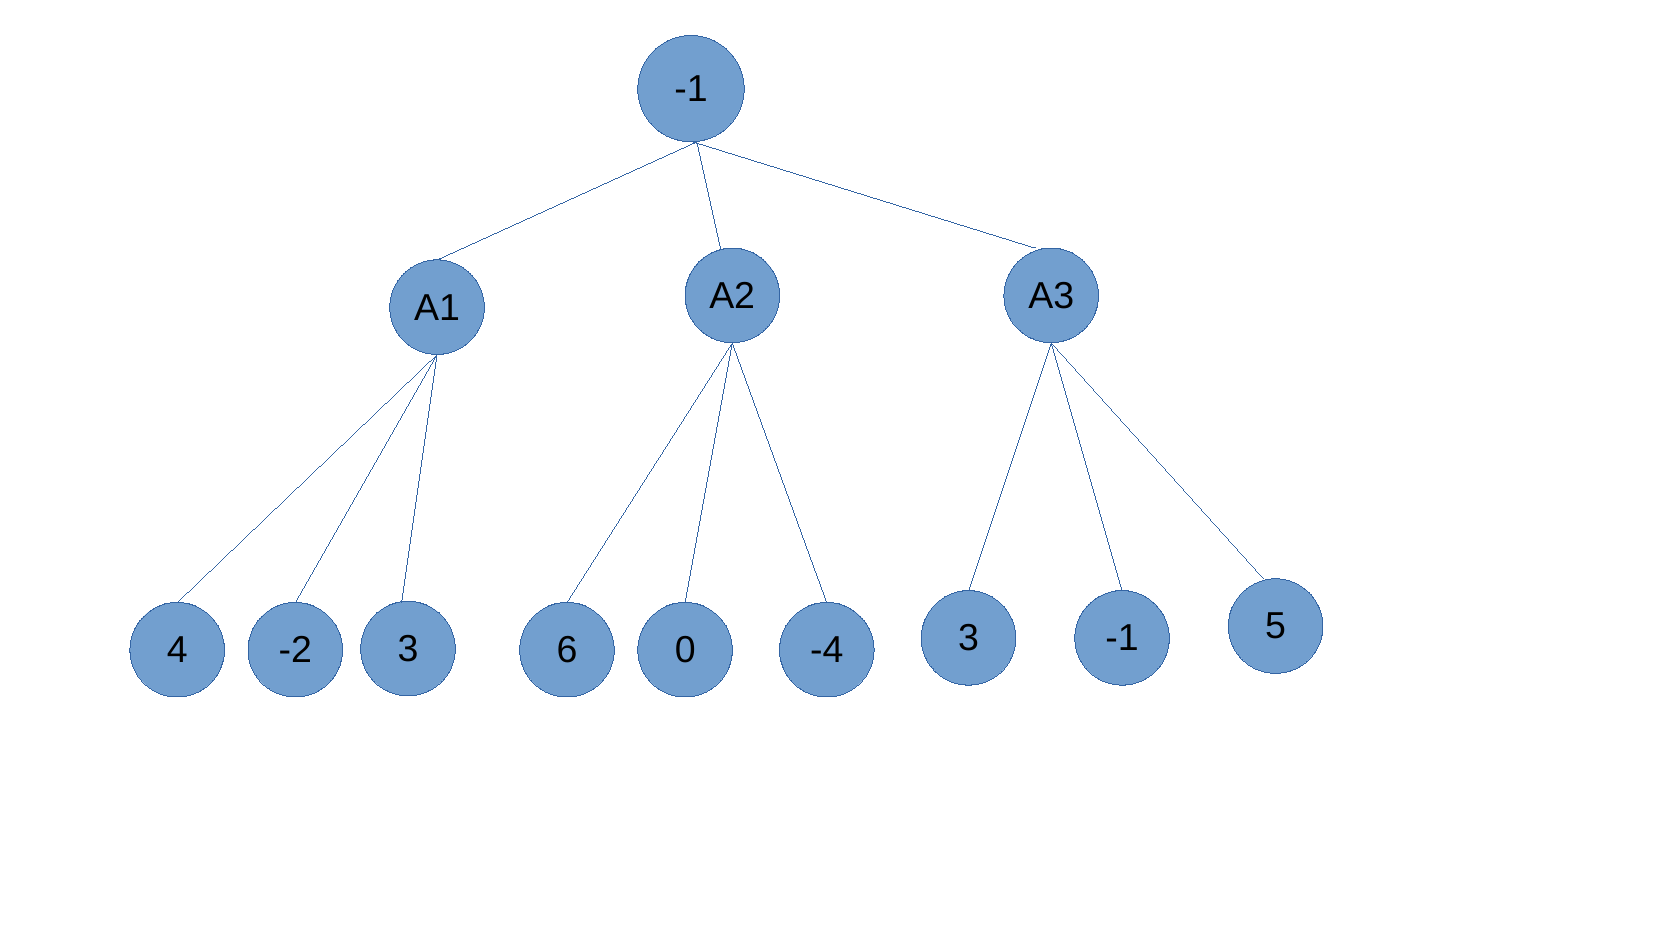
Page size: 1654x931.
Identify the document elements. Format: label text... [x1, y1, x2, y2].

text_box -4 [779, 602, 875, 697]
text_box -1 [637, 35, 745, 142]
text_box A3 [1003, 248, 1099, 343]
text_box 3 [921, 590, 1016, 686]
text_box 3 [360, 601, 456, 696]
text_box A2 [685, 248, 780, 343]
text_box 4 [129, 602, 225, 697]
text_box -2 [248, 602, 343, 697]
text_box 5 [1228, 578, 1323, 674]
text_box -1 [1074, 590, 1170, 686]
text_box 0 [637, 602, 733, 697]
text_box A1 [389, 259, 485, 355]
text_box 6 [519, 602, 615, 697]
